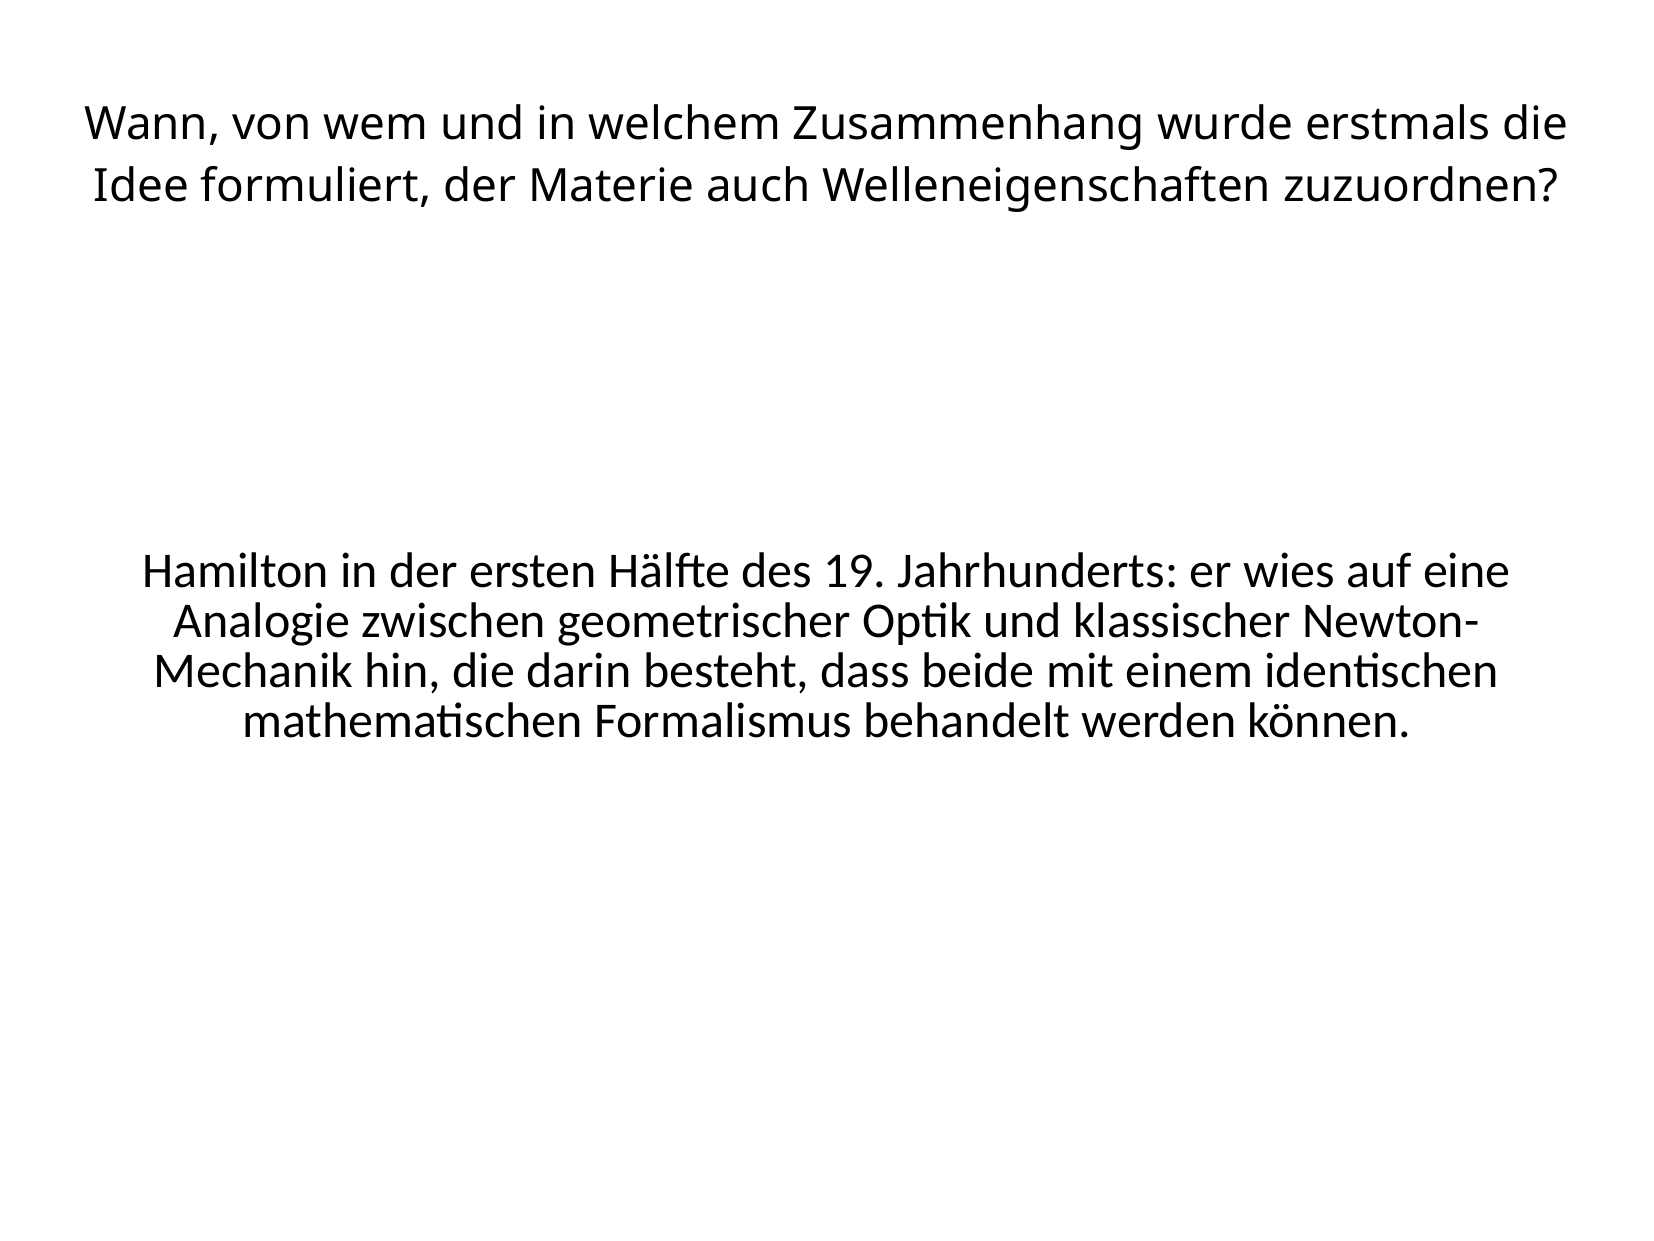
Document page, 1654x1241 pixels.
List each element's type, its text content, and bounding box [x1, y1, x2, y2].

title Wann, von wem und in welchem Zusammenhang wurde erstmals die Idee formuliert, der Materie auch Welleneigenschaften zuzuordnen? [82, 49, 1571, 257]
subtitle Hamilton in der ersten Hälfte des 19. Jahrhunderts: er wies auf eine Analogie zwischen geometrischer Optik und klassischer Newton-Mechanik hin, die darin besteht, dass beide mit einem identischen mathematischen Formalismus behandelt werden können. [82, 290, 1571, 1010]
